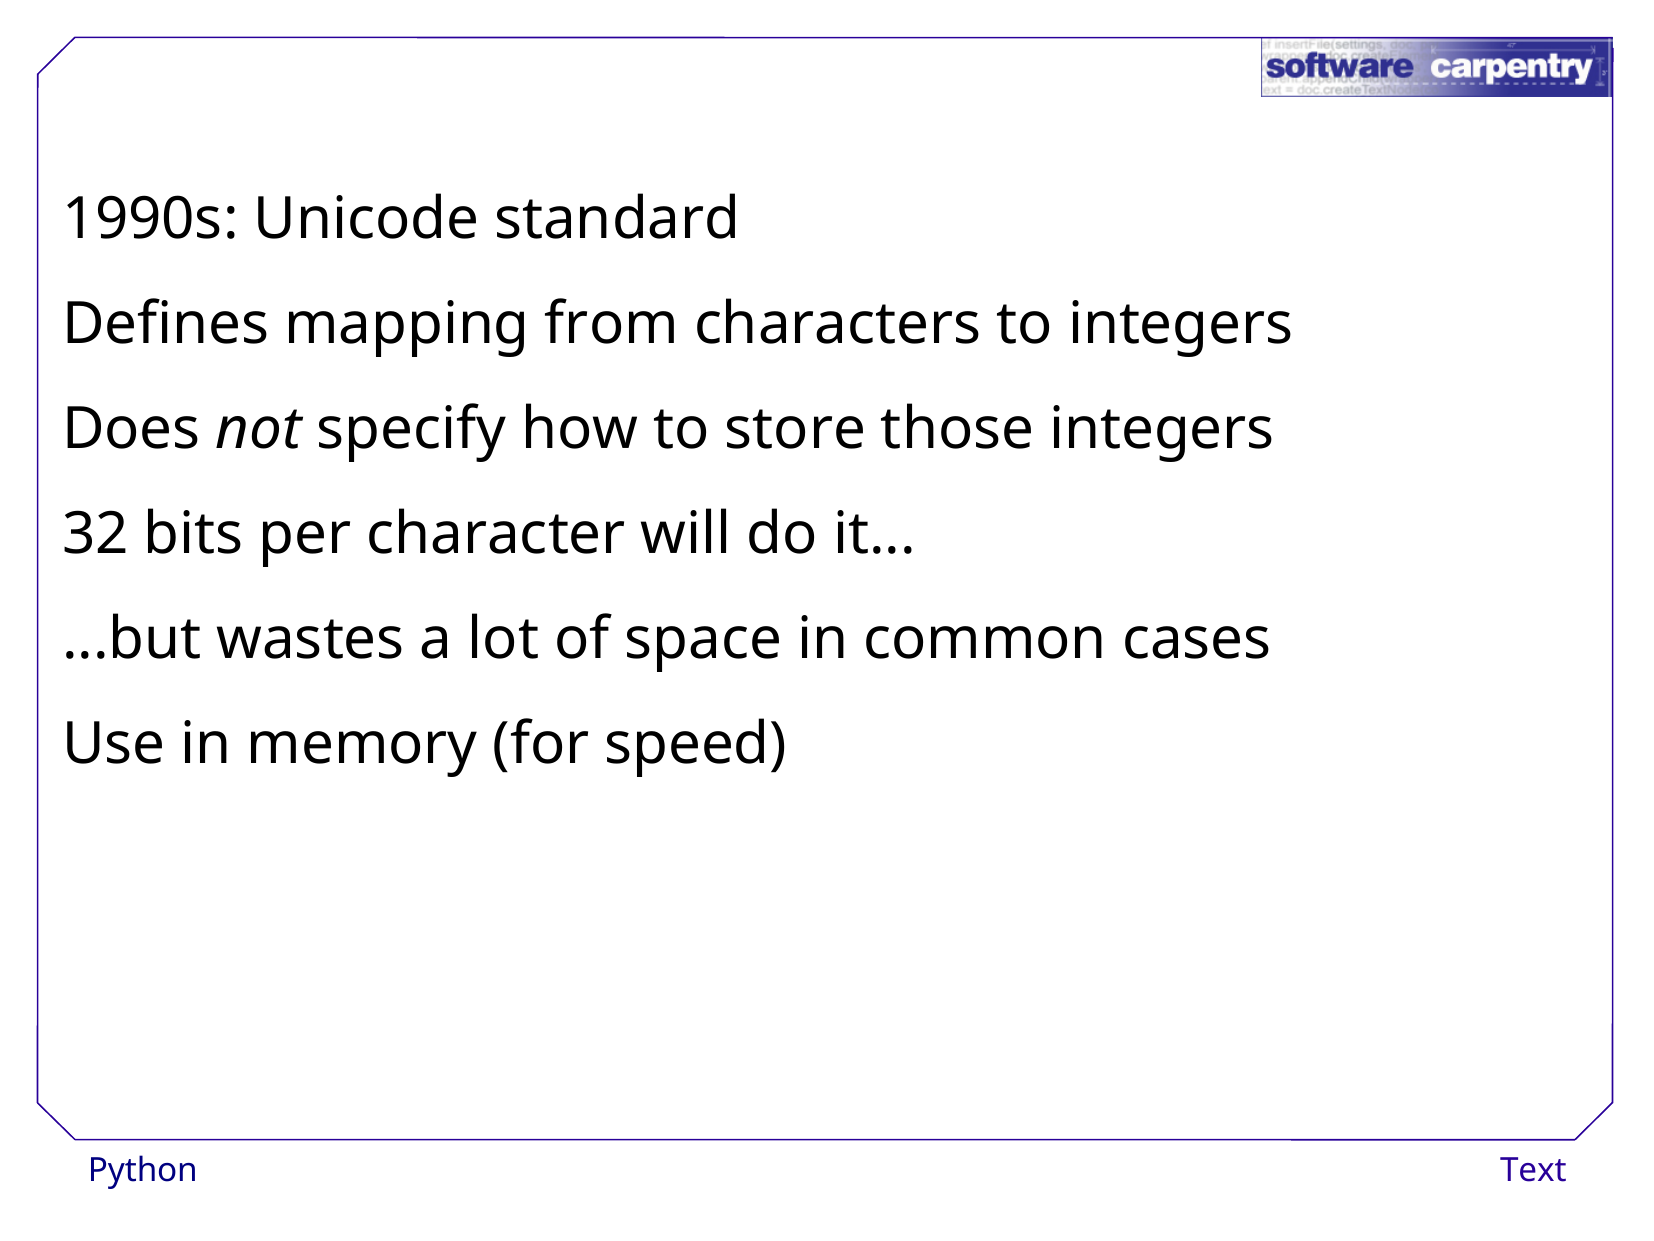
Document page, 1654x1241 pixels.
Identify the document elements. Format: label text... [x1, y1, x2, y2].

text_box 1990s: Unicode standard Defines mapping from characters to integers Does not specify how to store those integers 32 bits per character will do it... ...but wastes a lot of space in common cases Use in memory (for speed) [47, 137, 1459, 784]
picture [1261, 39, 1613, 97]
